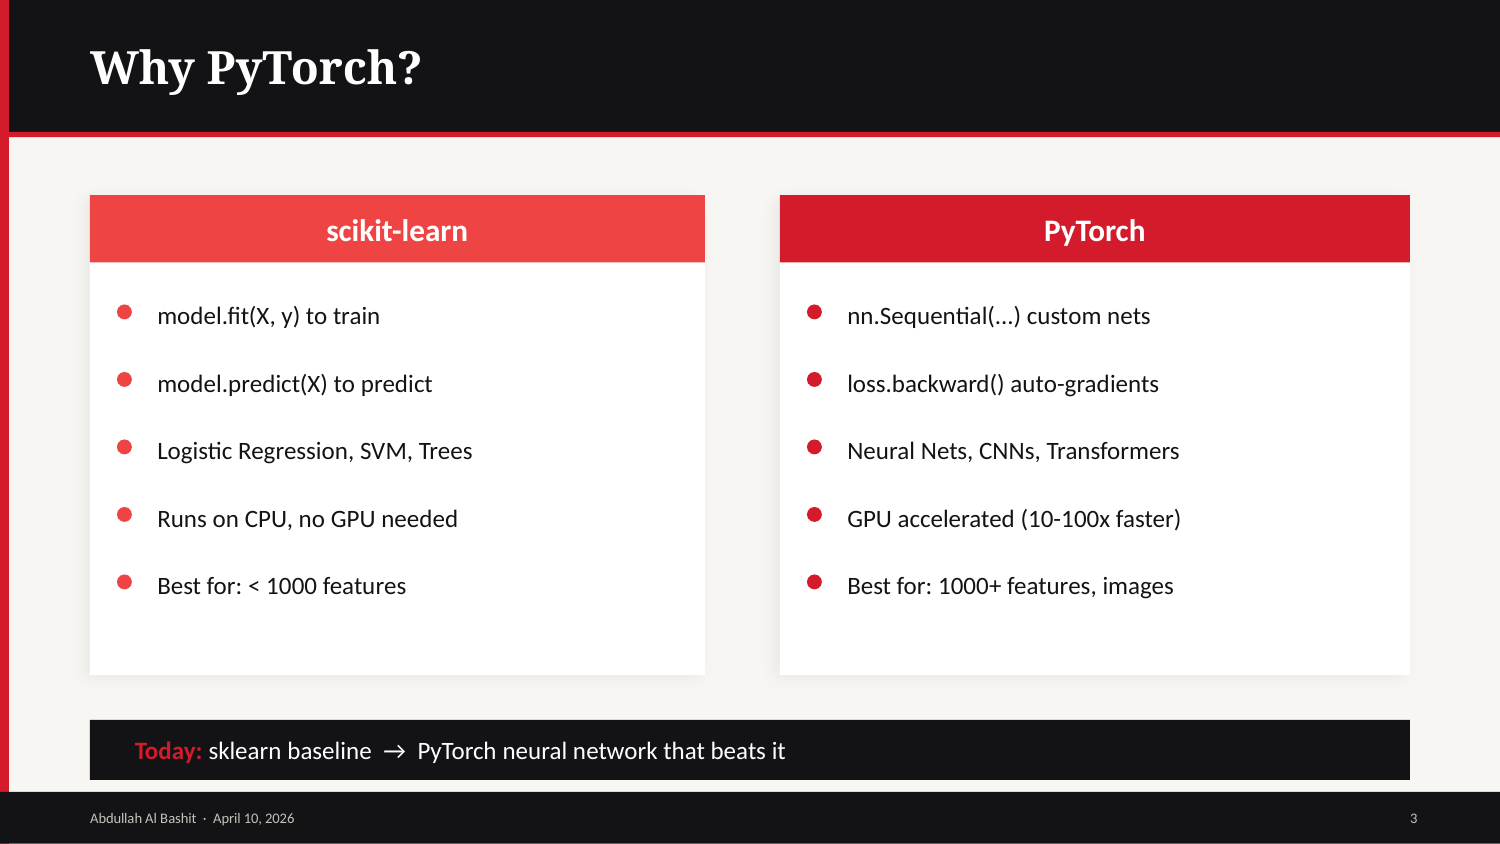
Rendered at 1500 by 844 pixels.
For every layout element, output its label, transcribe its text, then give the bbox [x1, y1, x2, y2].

text_box scikit-learn [89, 195, 705, 263]
text_box Abdullah Al Bashit · April 10, 2026 [82, 801, 968, 834]
text_box [1380, 719, 1410, 780]
text_box Runs on CPU, no GPU needed [142, 487, 668, 548]
text_box Neural Nets, CNNs, Transformers [832, 419, 1373, 480]
text_box model.fit(X, y) to train [142, 284, 668, 345]
text_box loss.backward() auto-gradients [832, 352, 1373, 413]
text_box Why PyTorch? [89, 38, 840, 94]
text_box Best for: < 1000 features [142, 554, 668, 615]
text_box Best for: 1000+ features, images [832, 554, 1373, 615]
text_box model.predict(X) to predict [142, 352, 668, 413]
text_box nn.Sequential(...) custom nets [832, 284, 1373, 345]
text_box [779, 263, 1410, 675]
text_box [89, 263, 705, 675]
text_box GPU accelerated (10-100x faster) [832, 487, 1373, 548]
text_box Today: sklearn baseline → PyTorch neural network that beats it [119, 719, 1380, 780]
text_box [0, 0, 1500, 844]
text_box Logistic Regression, SVM, Trees [142, 419, 668, 480]
text_box [89, 719, 119, 780]
text_box PyTorch [779, 195, 1410, 263]
text_box 3 [1402, 801, 1433, 834]
